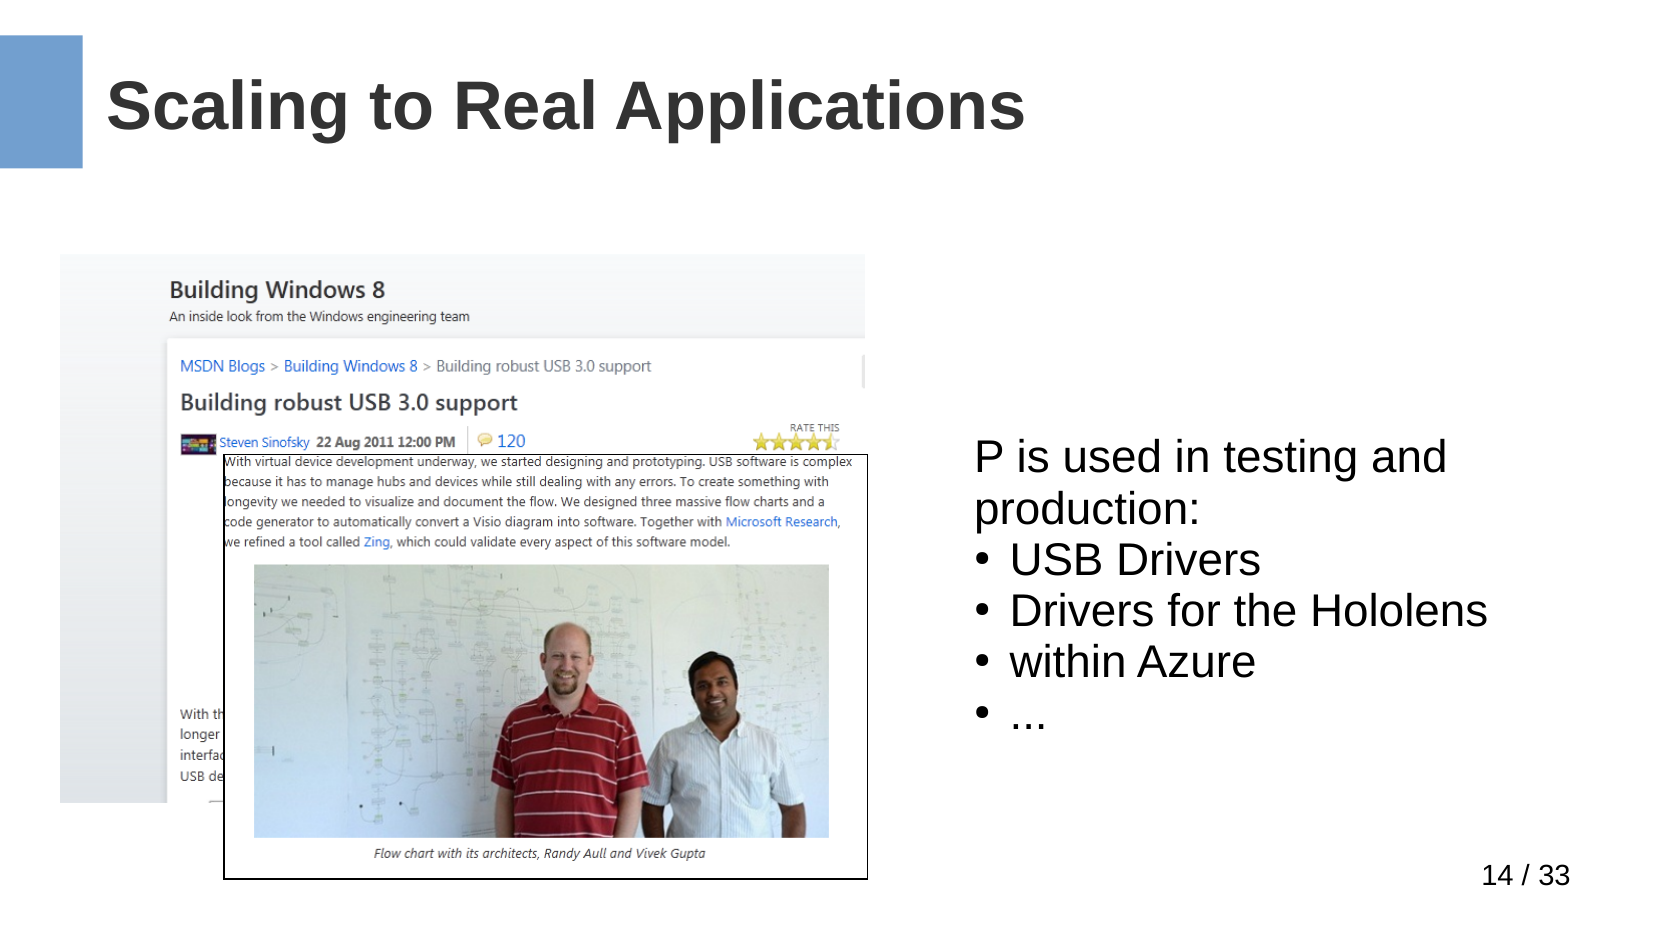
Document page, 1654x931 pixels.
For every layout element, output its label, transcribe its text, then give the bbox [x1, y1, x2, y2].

text_box P is used in testing and production: USB Drivers Drivers for the Hololens within Azure ... [959, 424, 1546, 747]
picture [60, 254, 865, 803]
picture [225, 455, 867, 879]
title Scaling to Real Applications [106, 27, 1595, 184]
